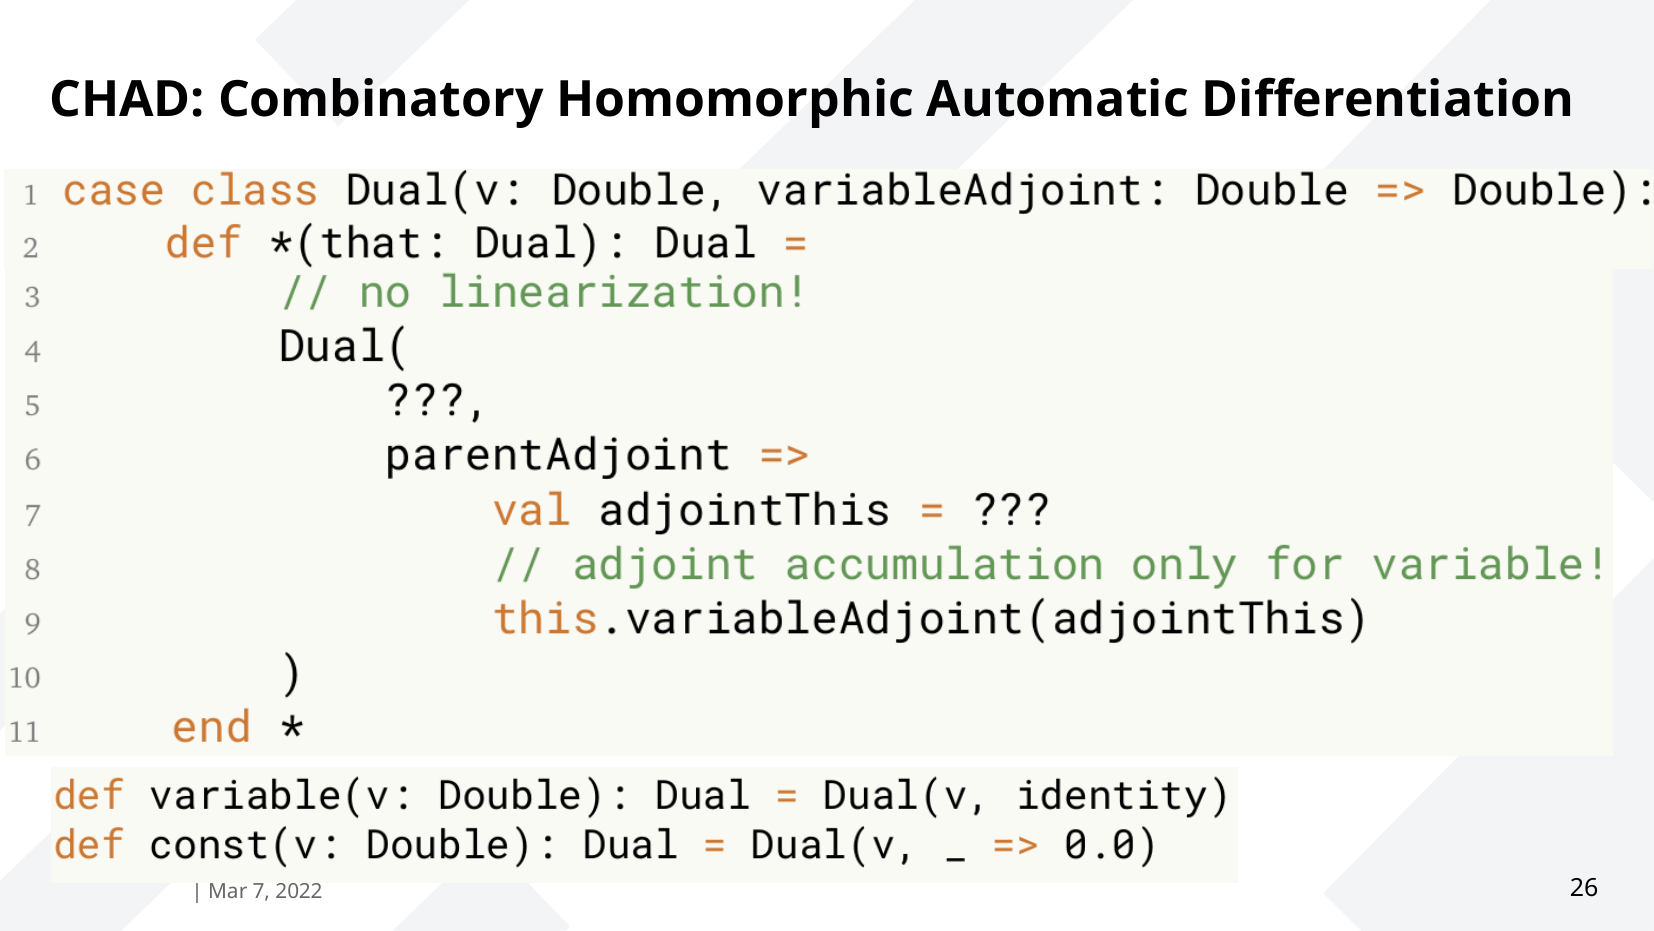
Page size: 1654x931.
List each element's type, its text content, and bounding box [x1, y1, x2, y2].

title CHAD: Combinatory Homomorphic Automatic Differentiation [49, 28, 1576, 166]
picture [4, 169, 1654, 756]
picture [51, 767, 1238, 883]
